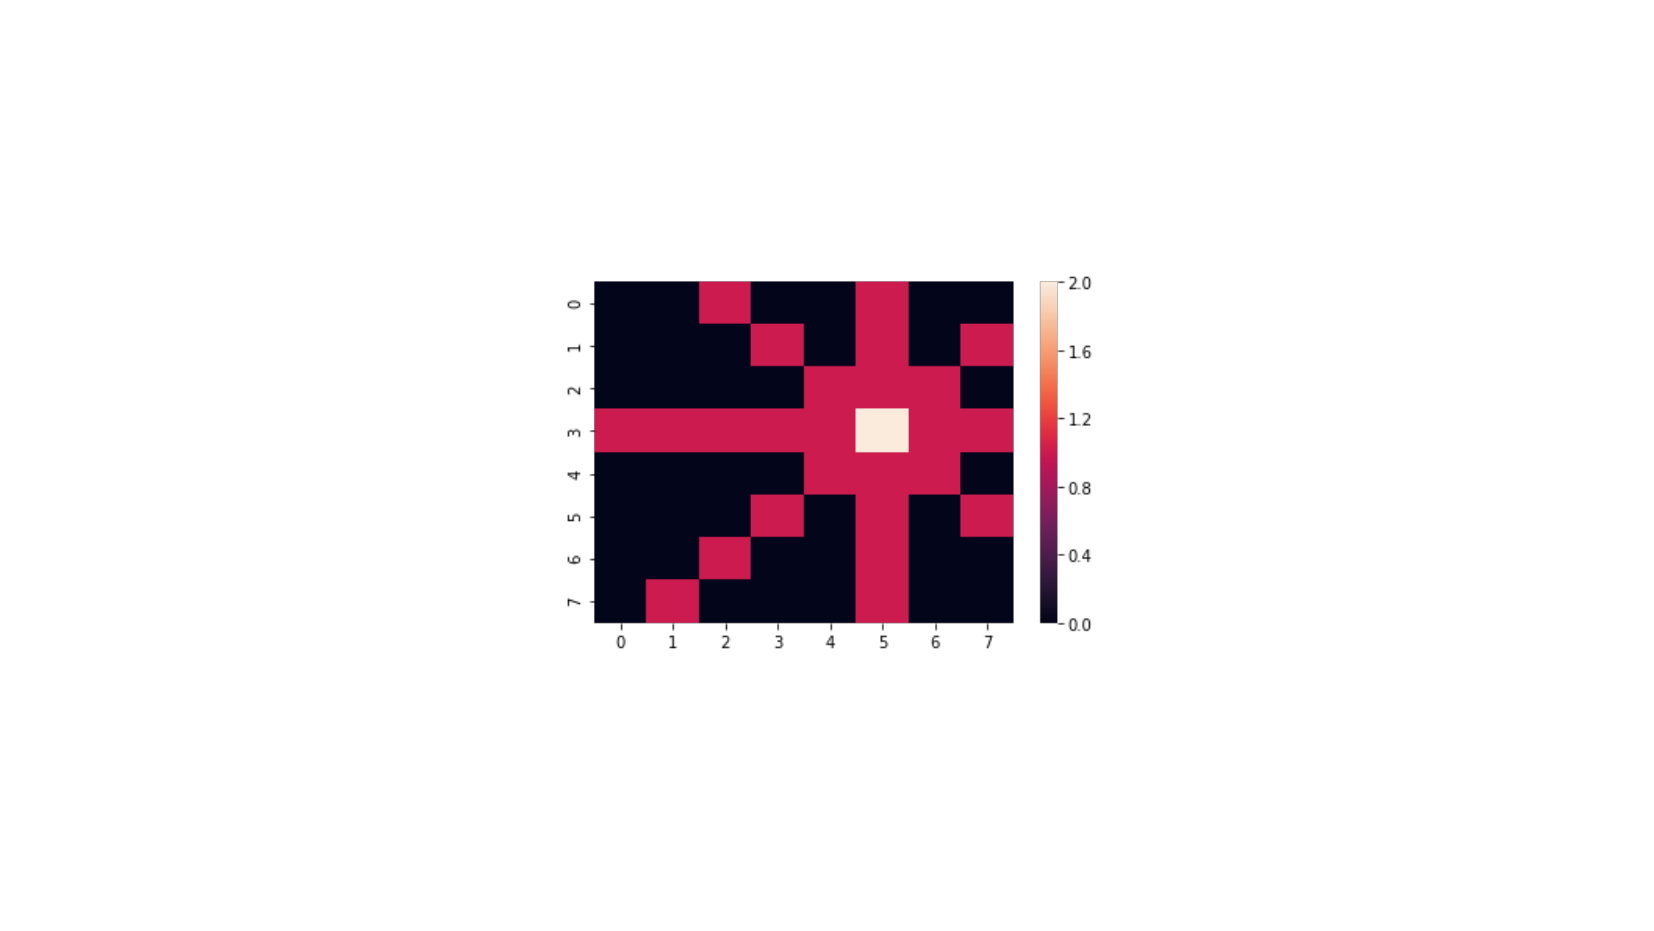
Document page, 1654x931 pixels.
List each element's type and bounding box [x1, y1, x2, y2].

picture [557, 266, 1103, 661]
